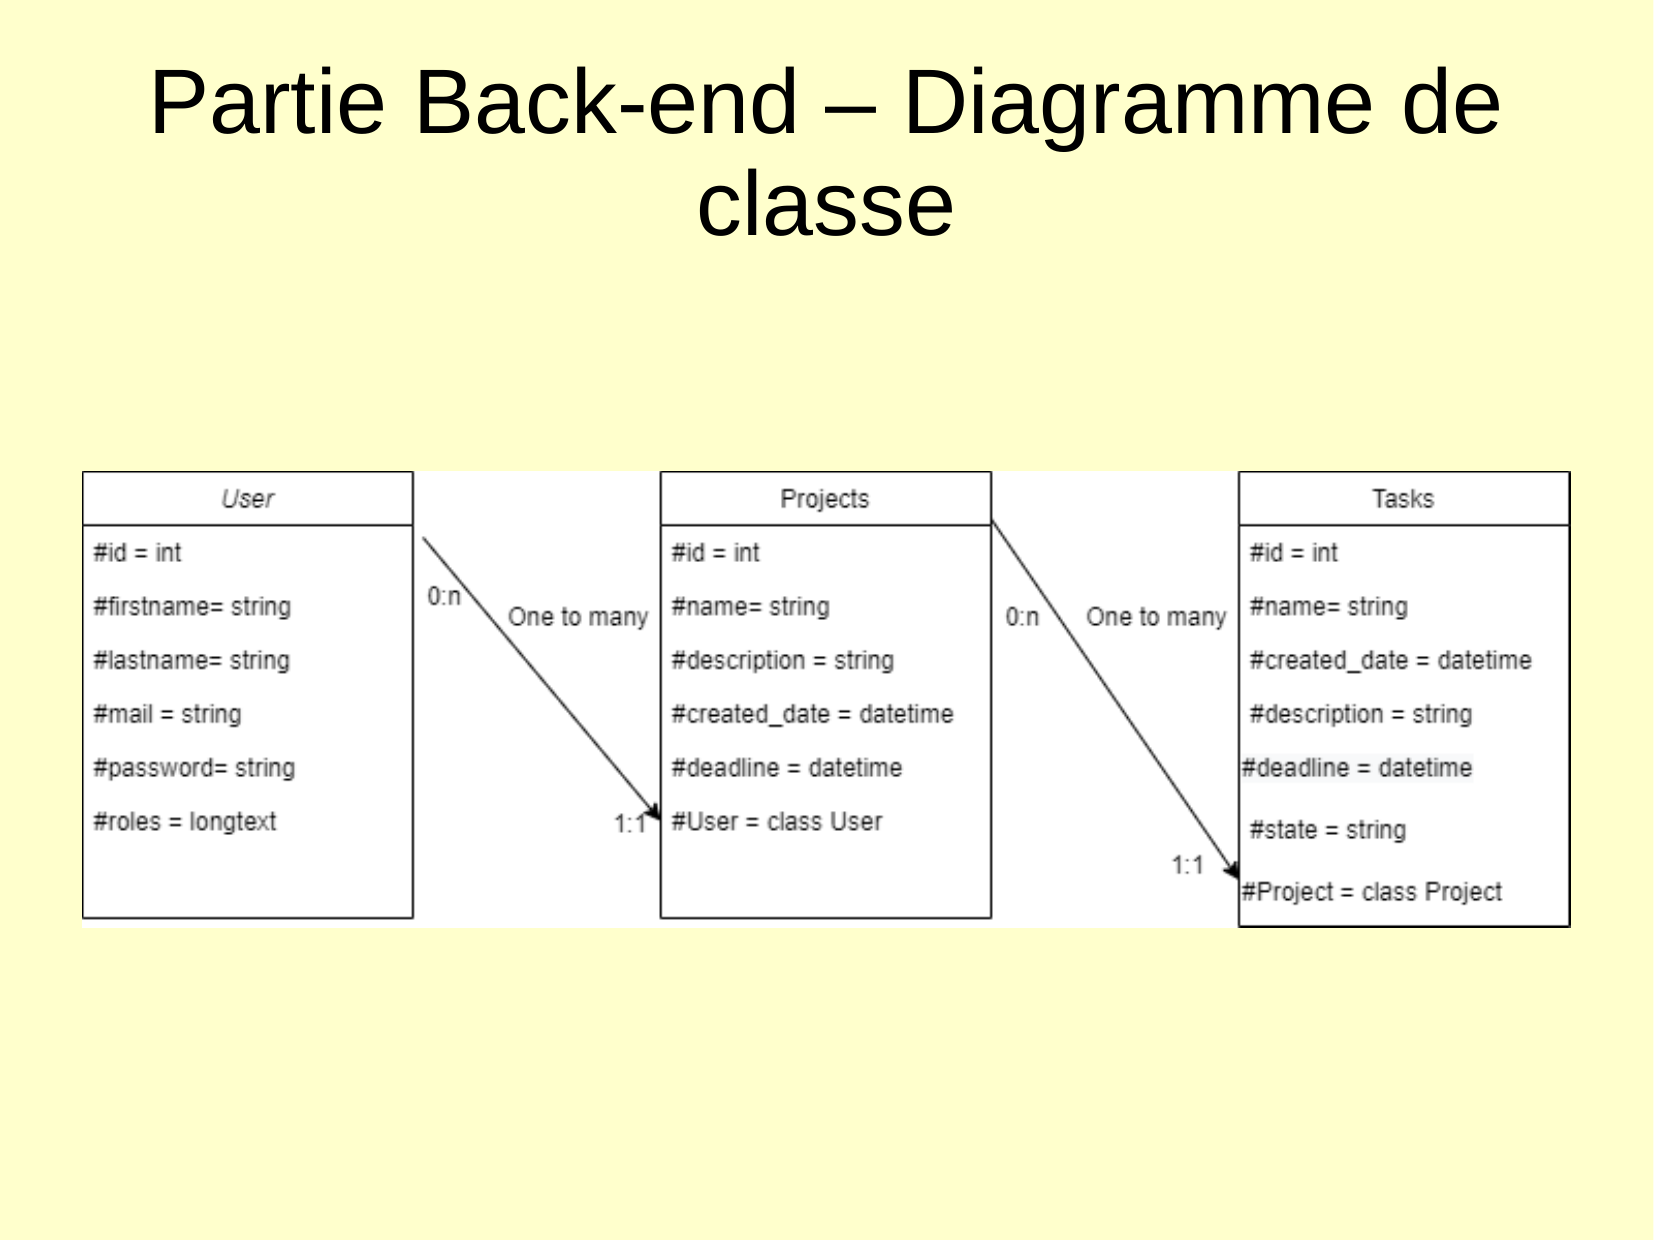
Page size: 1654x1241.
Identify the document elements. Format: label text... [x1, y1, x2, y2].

title Partie Back-end – Diagramme de classe [82, 49, 1571, 257]
picture [82, 471, 1571, 928]
